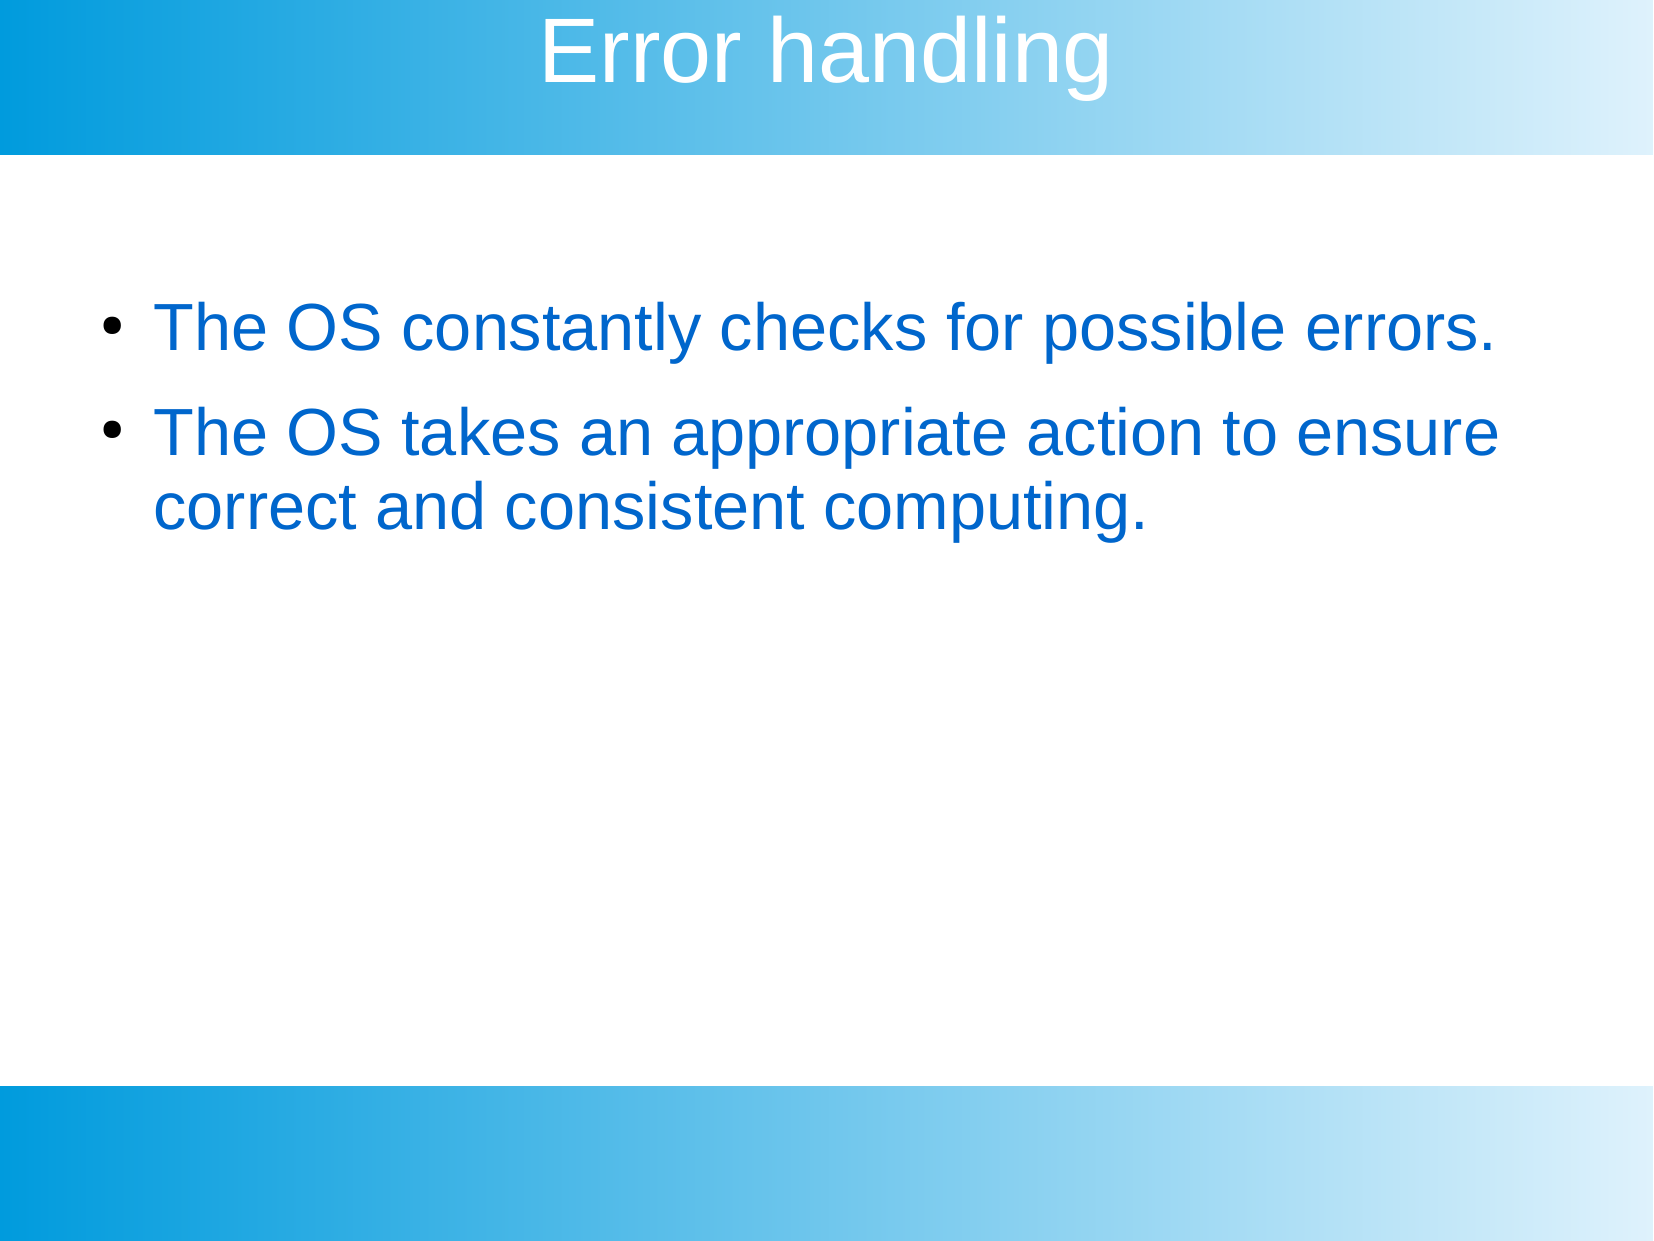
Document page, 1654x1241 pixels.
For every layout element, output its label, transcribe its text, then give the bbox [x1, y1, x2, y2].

title Error handling [82, 0, 1571, 205]
list The OS constantly checks for possible errors. The OS takes an appropriate action to ensure correct and consistent computing. [82, 290, 1571, 1010]
